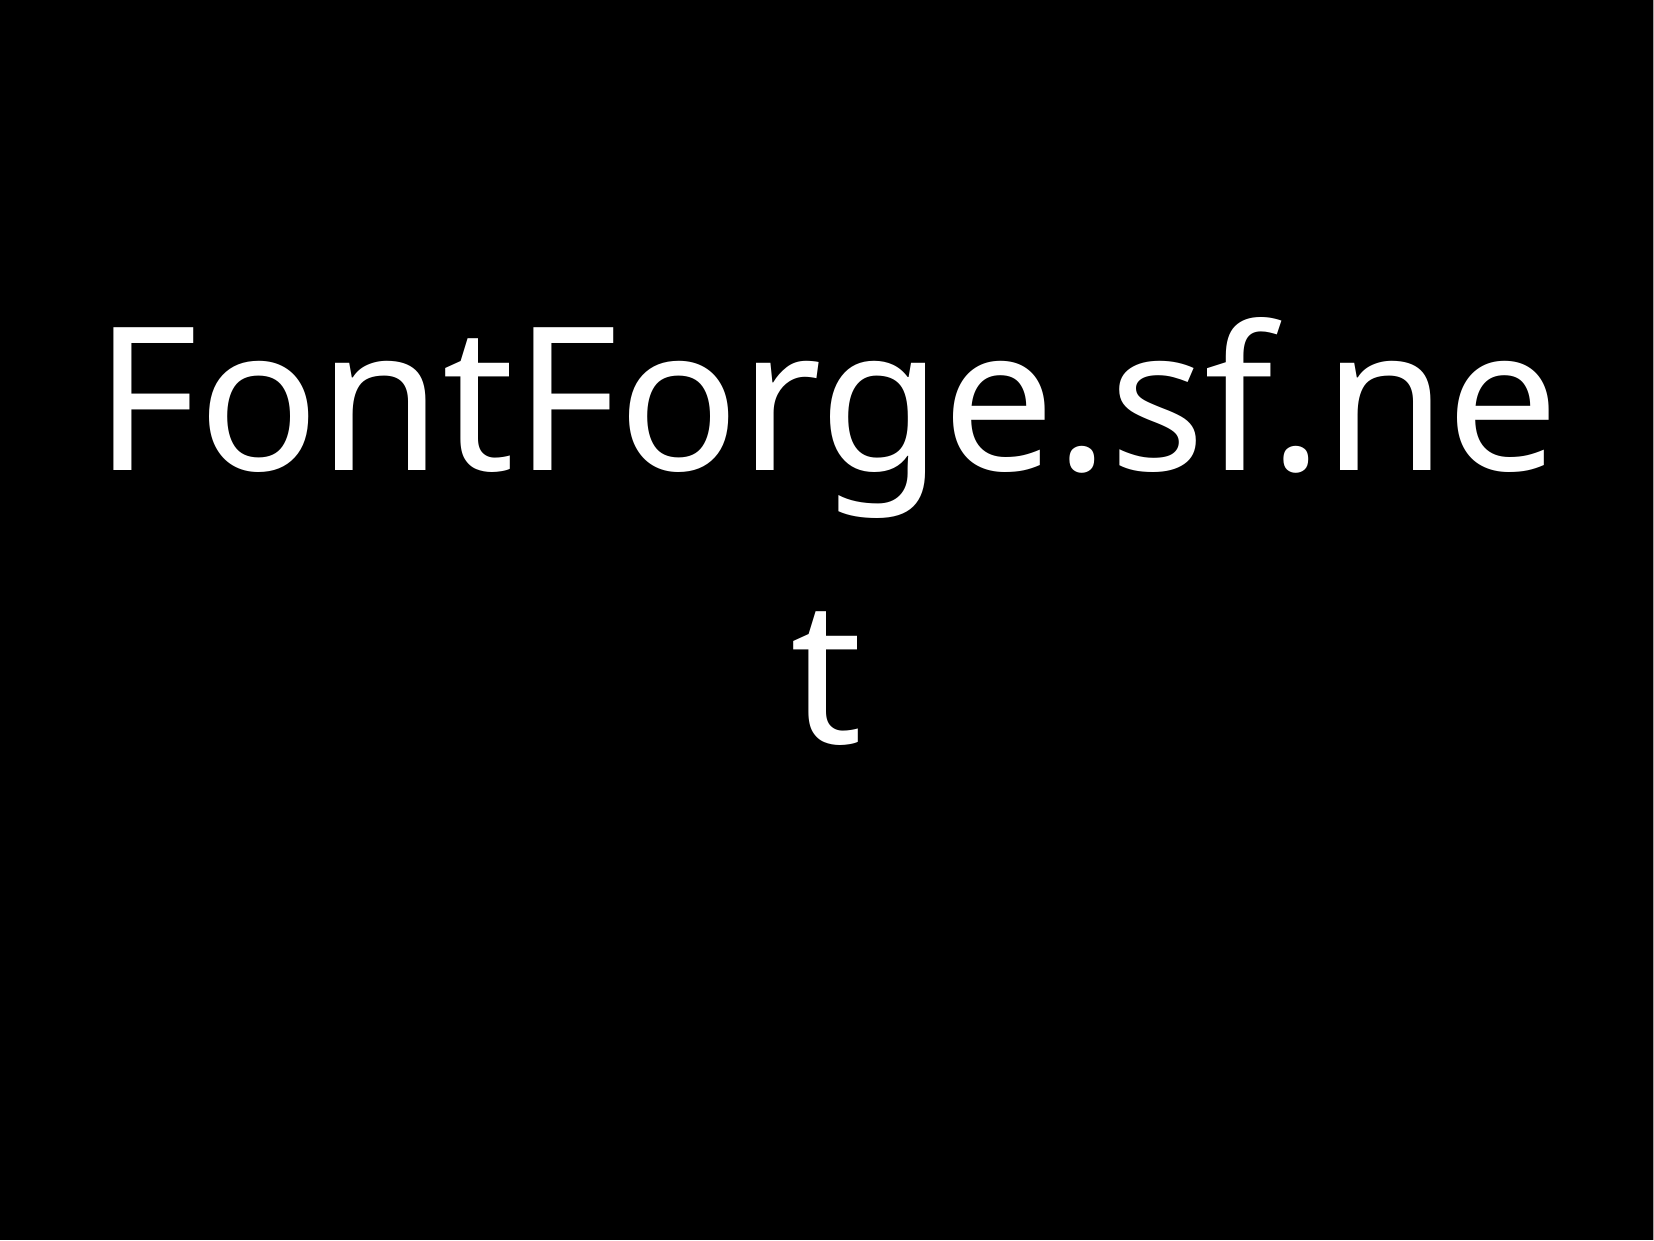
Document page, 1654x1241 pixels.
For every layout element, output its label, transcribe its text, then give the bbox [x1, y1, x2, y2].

subtitle FontForge.sf.net [82, 49, 1571, 1010]
